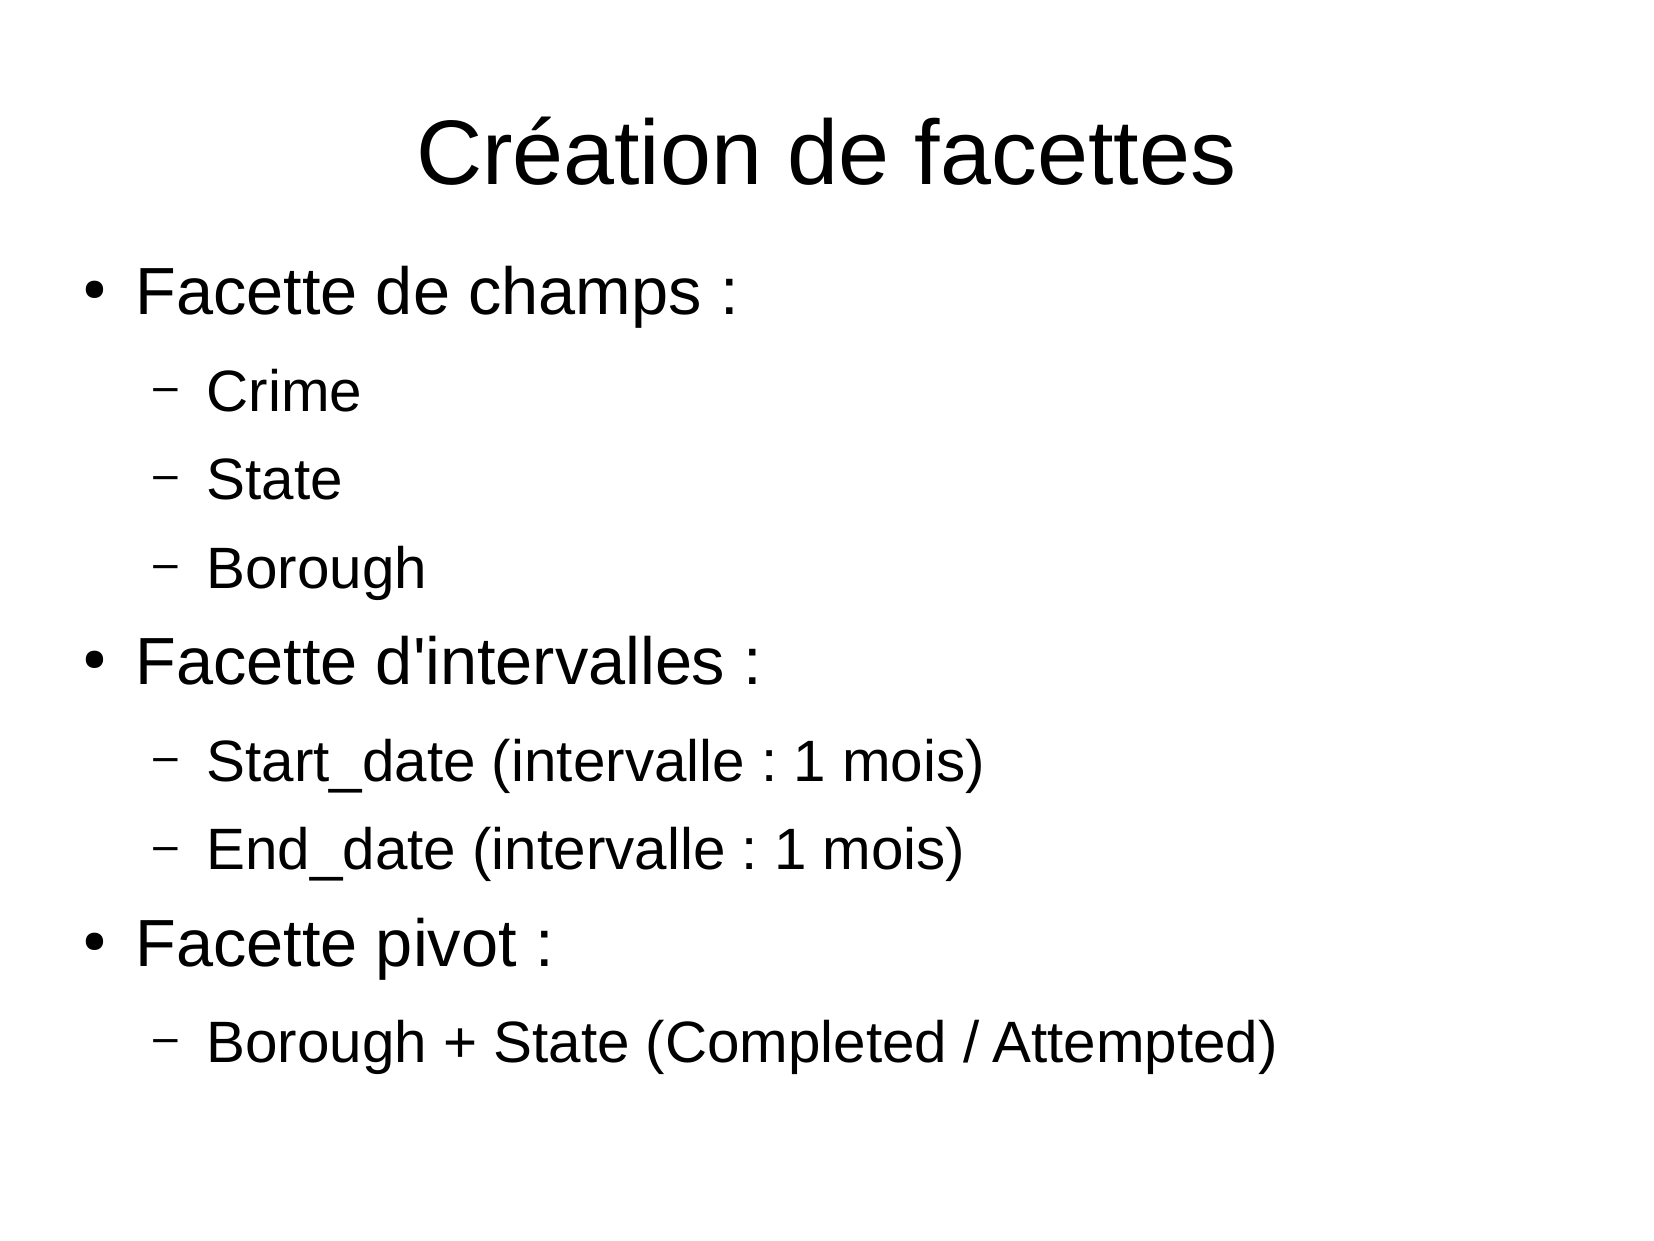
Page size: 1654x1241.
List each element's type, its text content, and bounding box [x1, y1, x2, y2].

list Facette de champs : Crime State Borough Facette d'intervalles : Start_date (intervalle : 1 mois) End_date (intervalle : 1 mois) Facette pivot : Borough + State (Completed / Attempted) [64, 254, 1553, 1163]
title Création de facettes [82, 49, 1571, 257]
